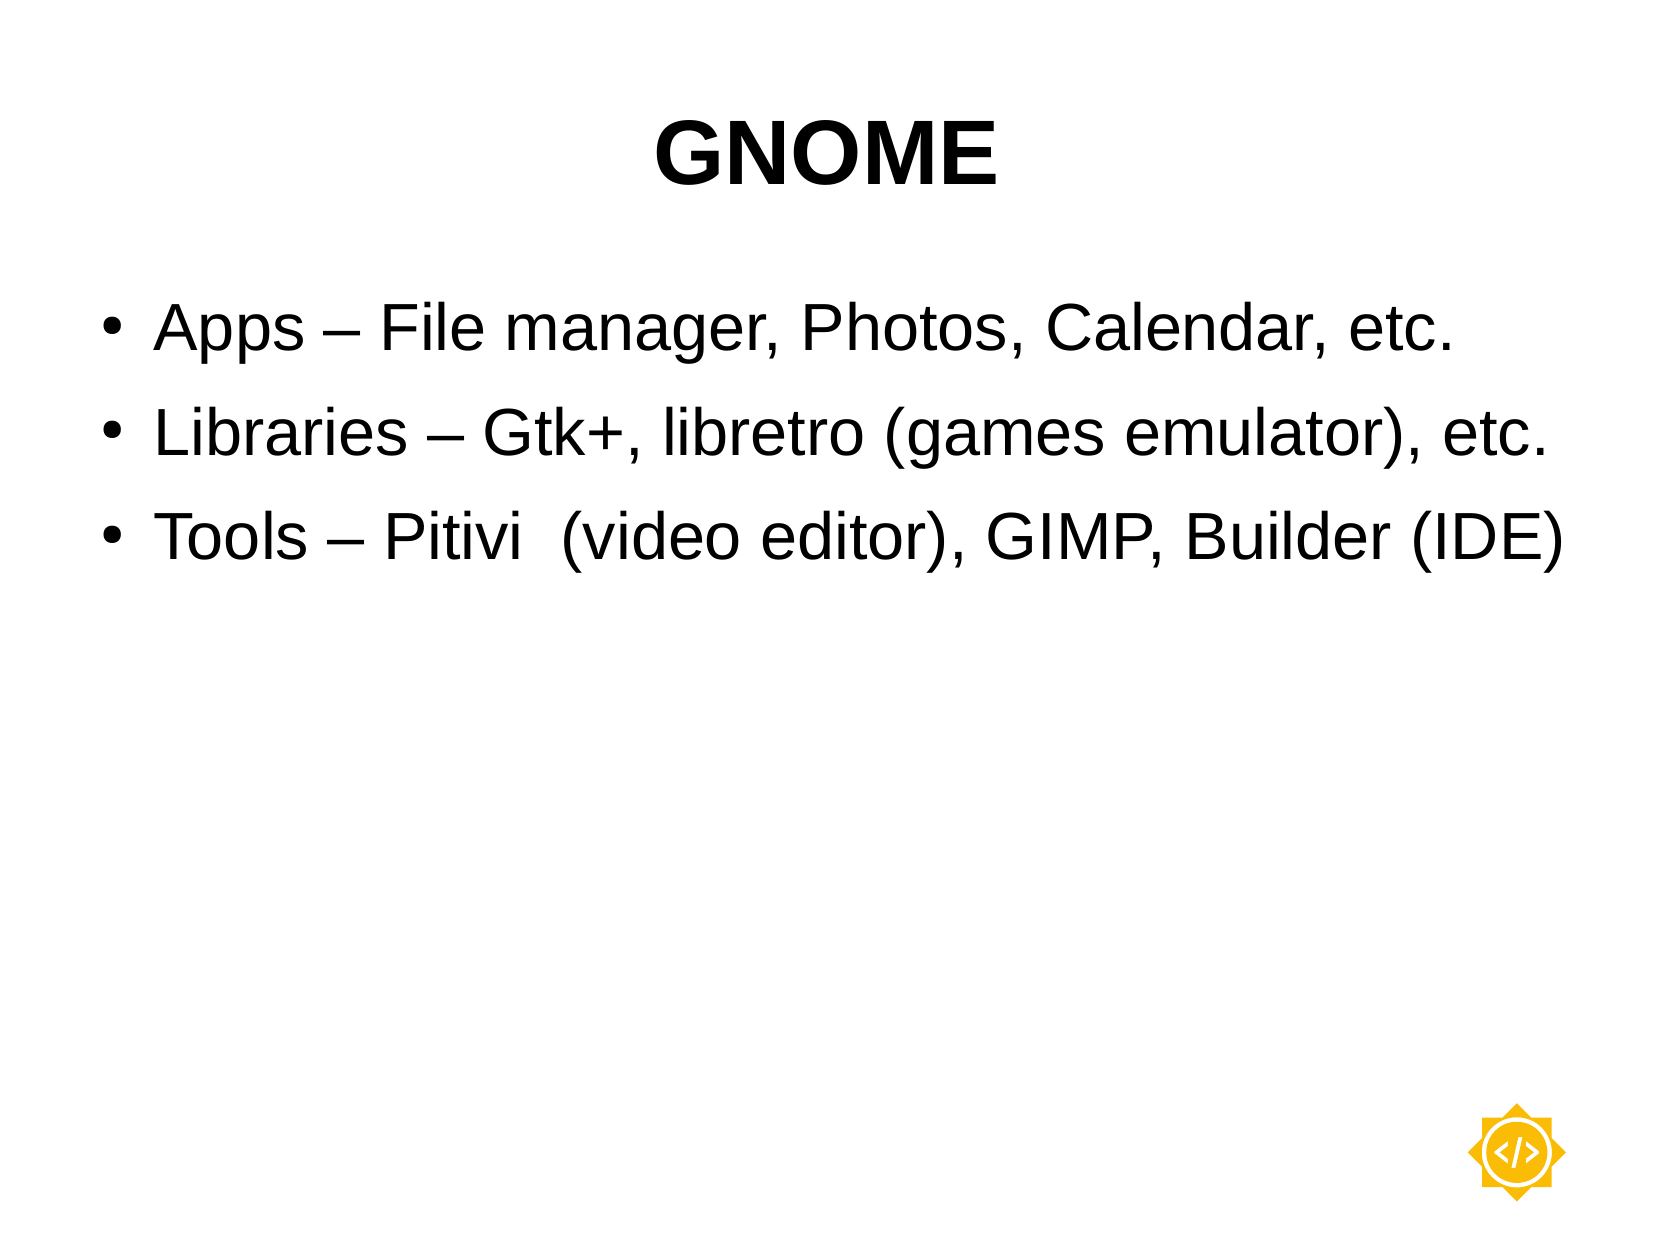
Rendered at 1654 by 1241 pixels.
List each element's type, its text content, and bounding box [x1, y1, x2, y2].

list Apps – File manager, Photos, Calendar, etc. Libraries – Gtk+, libretro (games emulator), etc. Tools – Pitivi (video editor), GIMP, Builder (IDE) [82, 290, 1571, 1010]
title GNOME [82, 49, 1571, 257]
